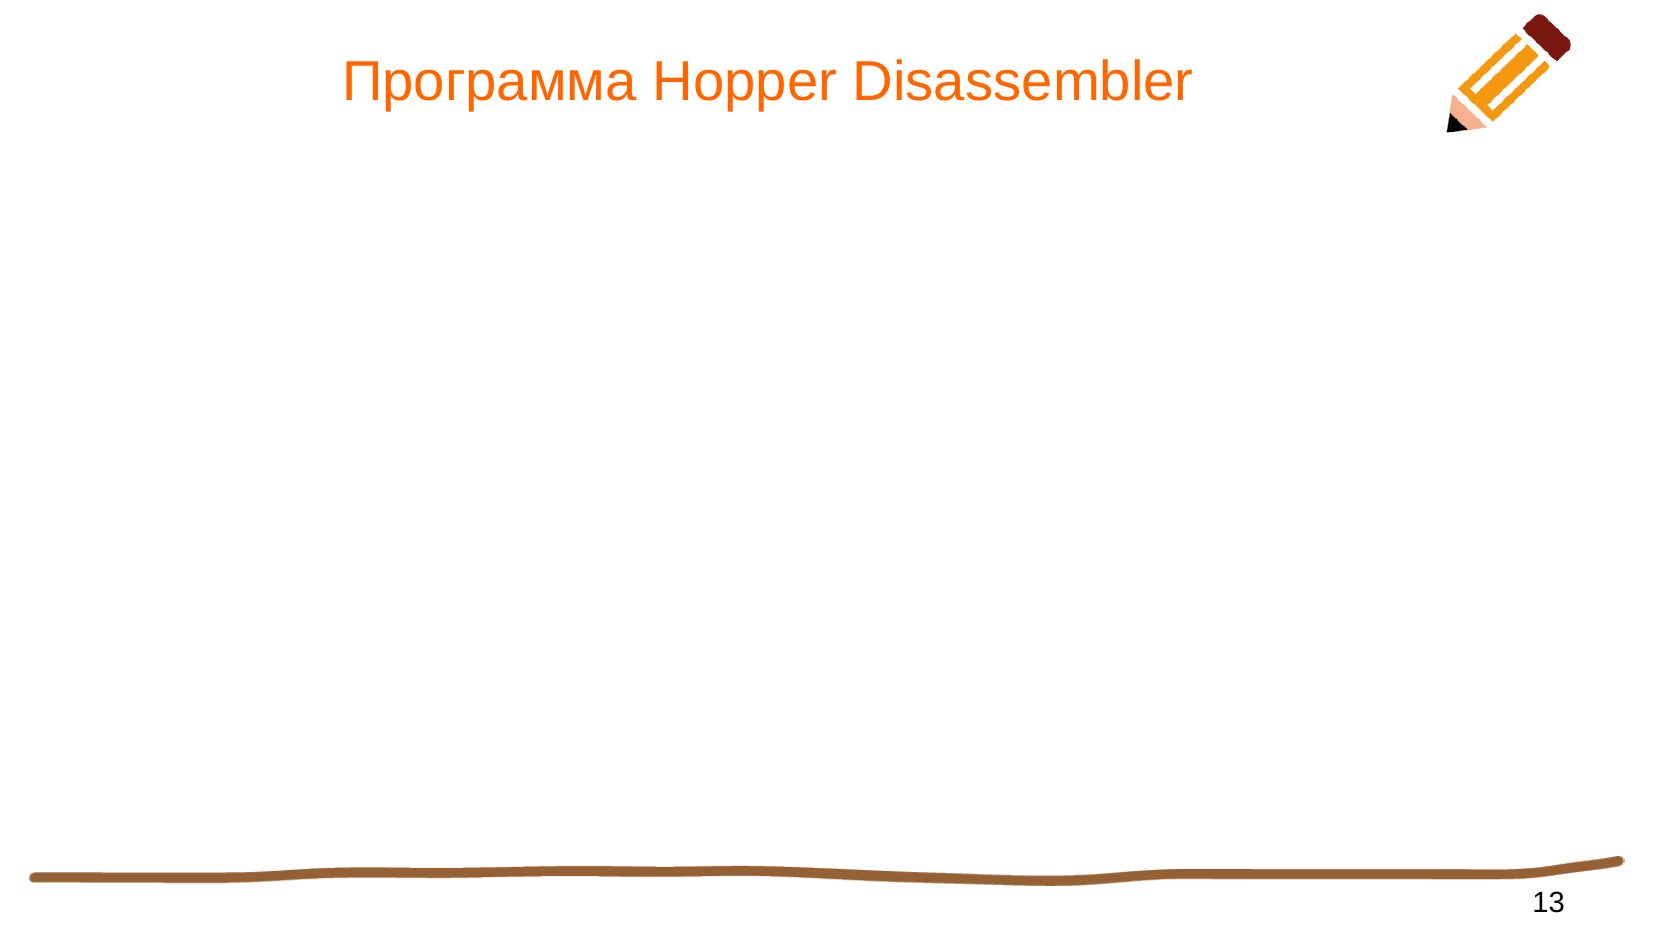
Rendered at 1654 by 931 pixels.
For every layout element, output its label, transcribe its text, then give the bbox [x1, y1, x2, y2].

picture [1446, 14, 1571, 133]
title Программа Hopper Disassembler [88, 29, 1447, 133]
picture [29, 856, 1625, 886]
